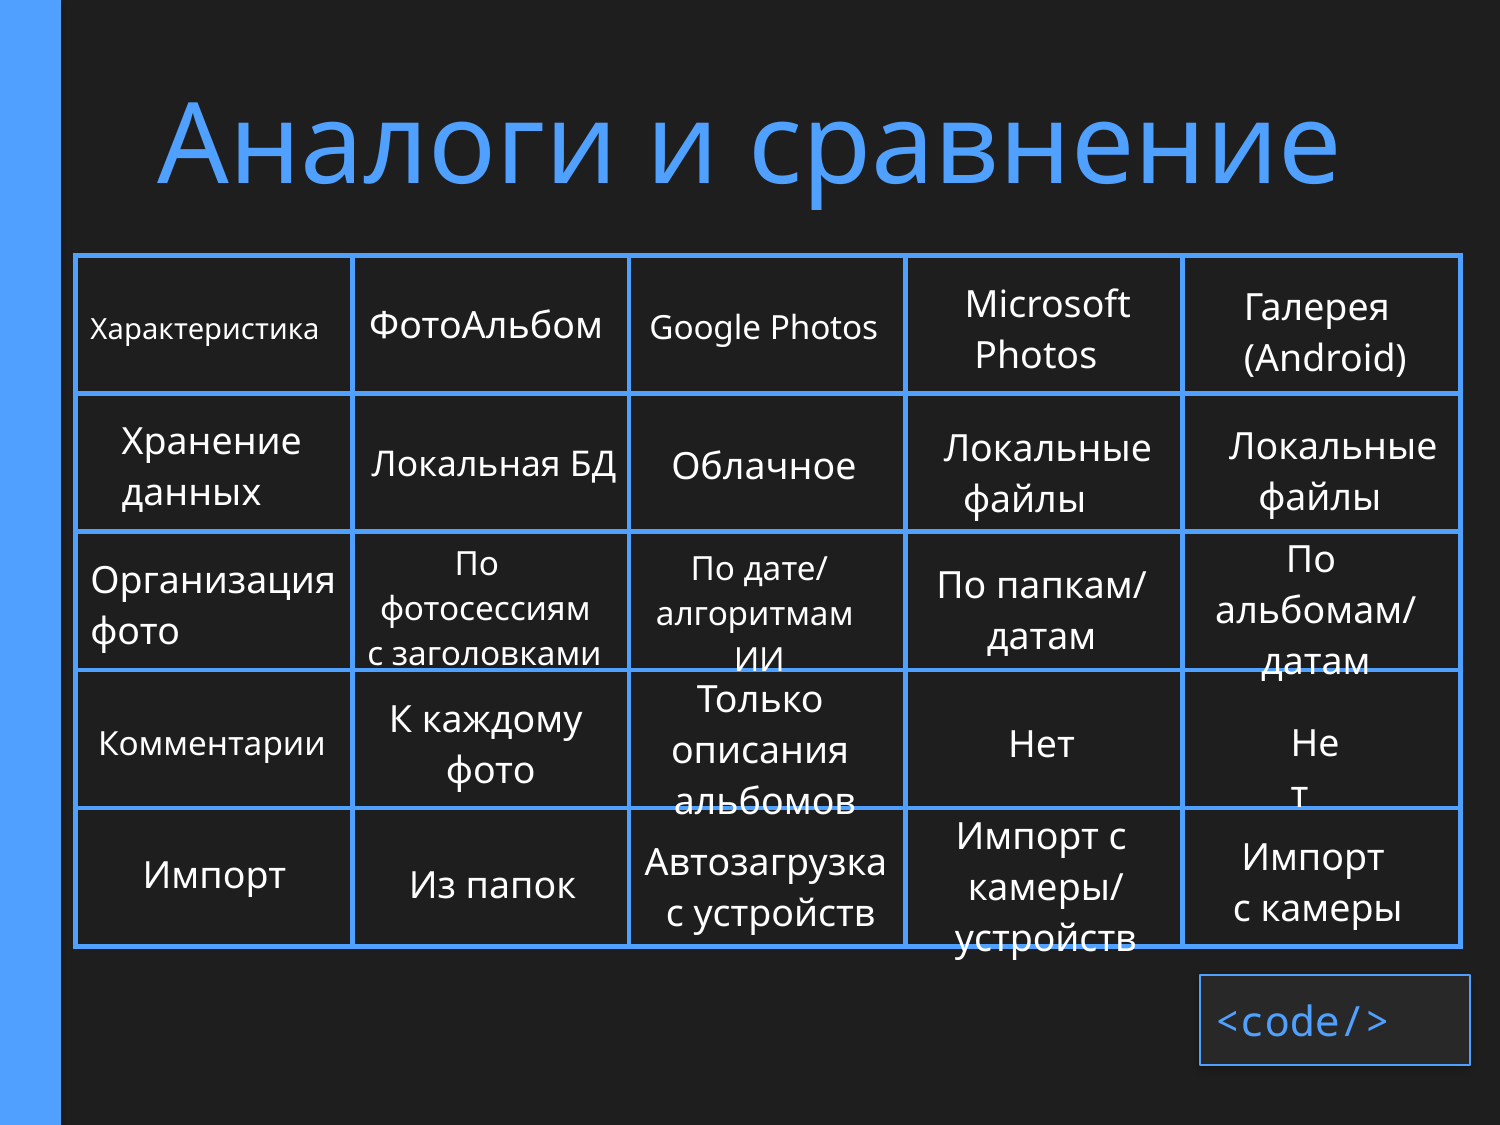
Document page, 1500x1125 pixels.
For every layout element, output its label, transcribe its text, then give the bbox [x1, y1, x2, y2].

table_cell [78, 534, 343, 546]
title Аналоги и сравнение [75, 45, 1425, 233]
table_cell [631, 810, 903, 827]
text_box Нет [993, 710, 1088, 772]
table_cell [908, 534, 1180, 668]
table_cell [879, 672, 903, 806]
table_header [355, 352, 627, 391]
text_box Характеристика [75, 301, 349, 352]
text_box ФотоАльбом [354, 291, 629, 352]
table_cell [631, 396, 903, 529]
text_box По фотосессиям с заголовками [343, 532, 688, 685]
table_cell [355, 685, 627, 806]
table_cell [78, 396, 350, 529]
text_box К каждому фото [374, 684, 621, 792]
text_box Локальные файлы [928, 413, 1175, 521]
table_cell [355, 810, 627, 944]
text_box [0, 0, 60, 1125]
text_box Облачное [656, 431, 879, 493]
table_cell [78, 672, 350, 806]
table_cell [1452, 534, 1458, 668]
text_box Импорт с камеры [1208, 822, 1436, 930]
table_cell [355, 396, 627, 529]
table_cell [1185, 810, 1458, 944]
table_cell [78, 654, 343, 668]
table_cell [631, 685, 656, 806]
text_box Только описания альбомов [656, 664, 879, 818]
text_box Microsoft Photos [949, 270, 1146, 378]
table_cell [908, 672, 1180, 806]
table_header [355, 258, 627, 291]
text_box Организация фото [75, 546, 343, 654]
text_box По папкам/ датам [921, 551, 1176, 658]
text_box Локальные файлы [1214, 411, 1461, 519]
text_box Из папок [393, 851, 592, 913]
table_header [1185, 258, 1458, 391]
table_header [631, 258, 903, 391]
table_cell [1185, 534, 1200, 668]
table_header [908, 258, 1180, 391]
text_box Комментарии [83, 712, 354, 768]
table_cell [78, 810, 350, 944]
text_box По дате/ алгоритмам ИИ [641, 537, 892, 675]
text_box Галерея (Android) [1229, 272, 1432, 380]
table_cell [688, 534, 903, 668]
table_cell [1185, 672, 1458, 806]
text_box Импорт [127, 840, 306, 902]
text_box По альбомам/ датам [1200, 524, 1452, 678]
table_cell [631, 935, 903, 944]
table_cell [1185, 396, 1458, 529]
text_box Локальная БД [356, 430, 647, 532]
table_cell [908, 396, 1180, 529]
text_box Нет [1275, 709, 1370, 771]
text_box Хранение данных [106, 407, 352, 515]
table_cell [1163, 810, 1180, 944]
table_header [78, 258, 350, 391]
text_box Автозагрузка с устройств [629, 827, 915, 935]
table_cell [908, 810, 940, 944]
text_box Импорт с камеры/ устройств [940, 802, 1163, 955]
text_box Google Photos [634, 296, 905, 353]
text_box <code/> [1199, 974, 1470, 1065]
